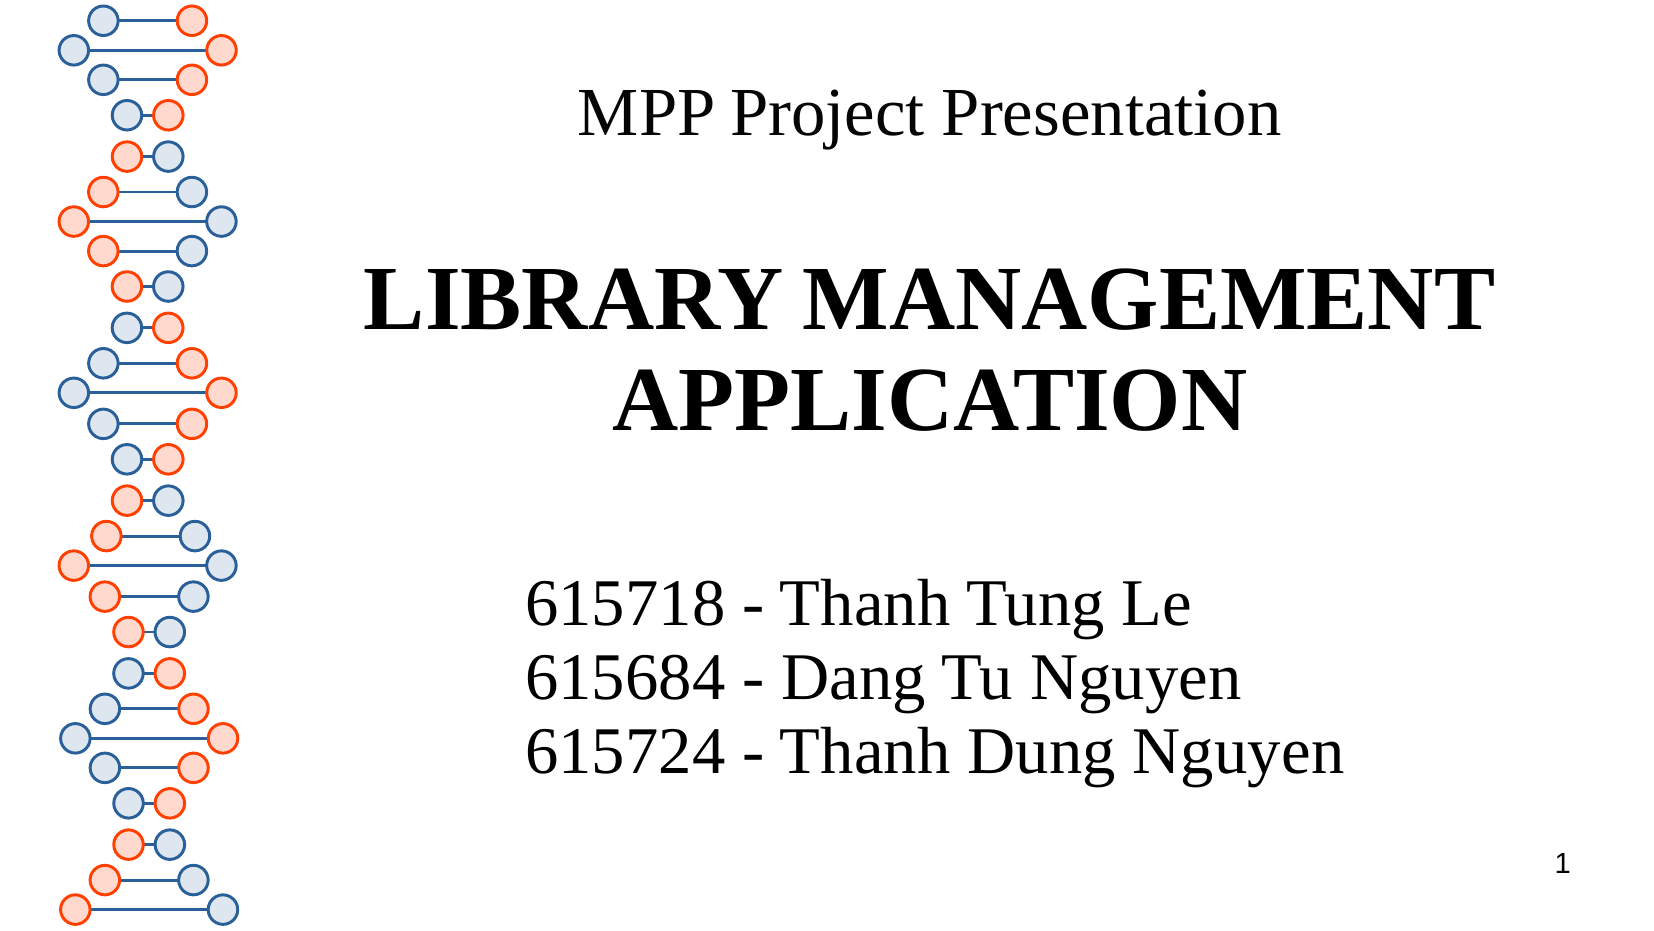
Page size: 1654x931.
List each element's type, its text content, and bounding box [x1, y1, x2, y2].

subtitle LIBRARY MANAGEMENT APPLICATION [265, 236, 1595, 462]
text_box 615718 - Thanh Tung Le 615684 - Dang Tu Nguyen 615724 - Thanh Dung Nguyen [525, 491, 1426, 863]
title MPP Project Presentation [265, 35, 1595, 189]
